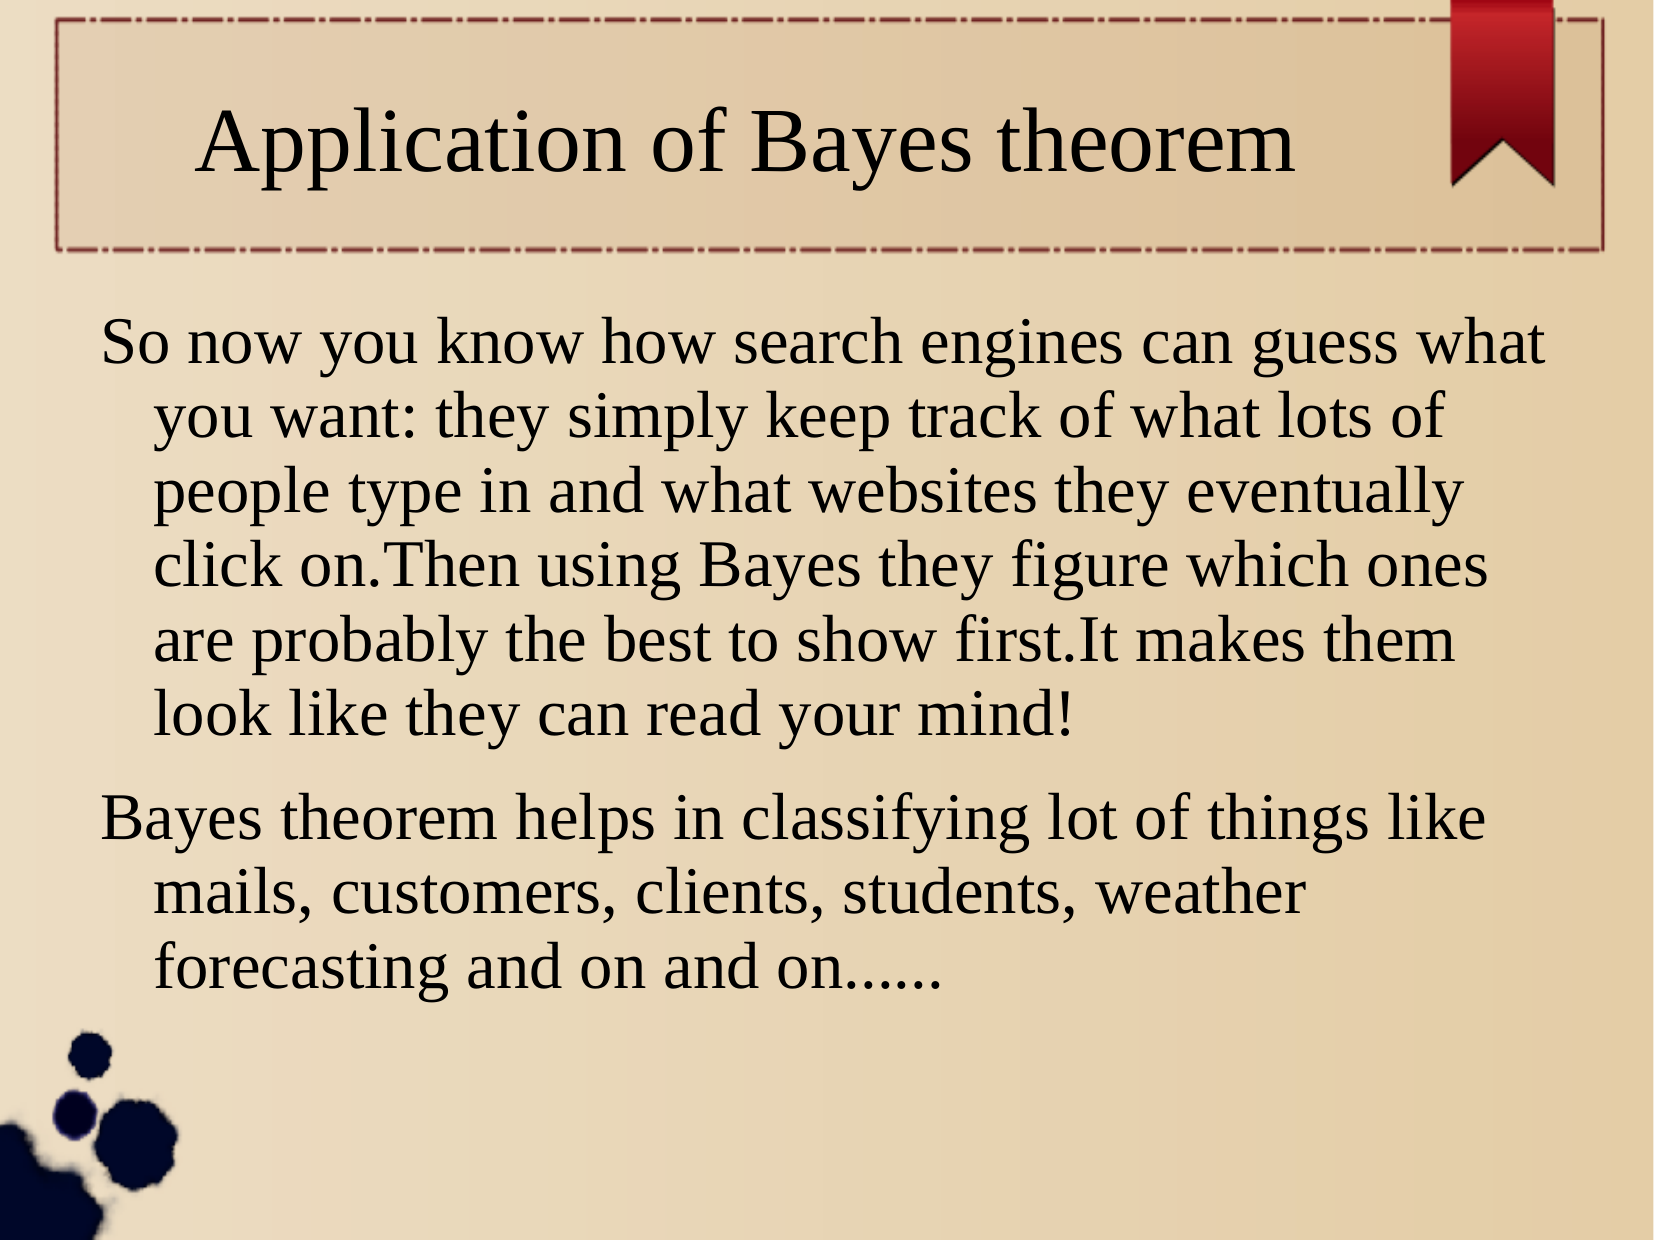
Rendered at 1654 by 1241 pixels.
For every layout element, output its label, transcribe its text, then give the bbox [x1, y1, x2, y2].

picture [0, 0, 1654, 1240]
list So now you know how search engines can guess what you want: they simply keep track of what lots of people type in and what websites they eventually click on.Then using Bayes they figure which ones are probably the best to show first.It makes them look like they can read your mind! Bayes theorem helps in classifying lot of things like mails, customers, clients, students, weather forecasting and on and on...... [82, 299, 1571, 1019]
title Application of Bayes theorem [82, 47, 1412, 229]
